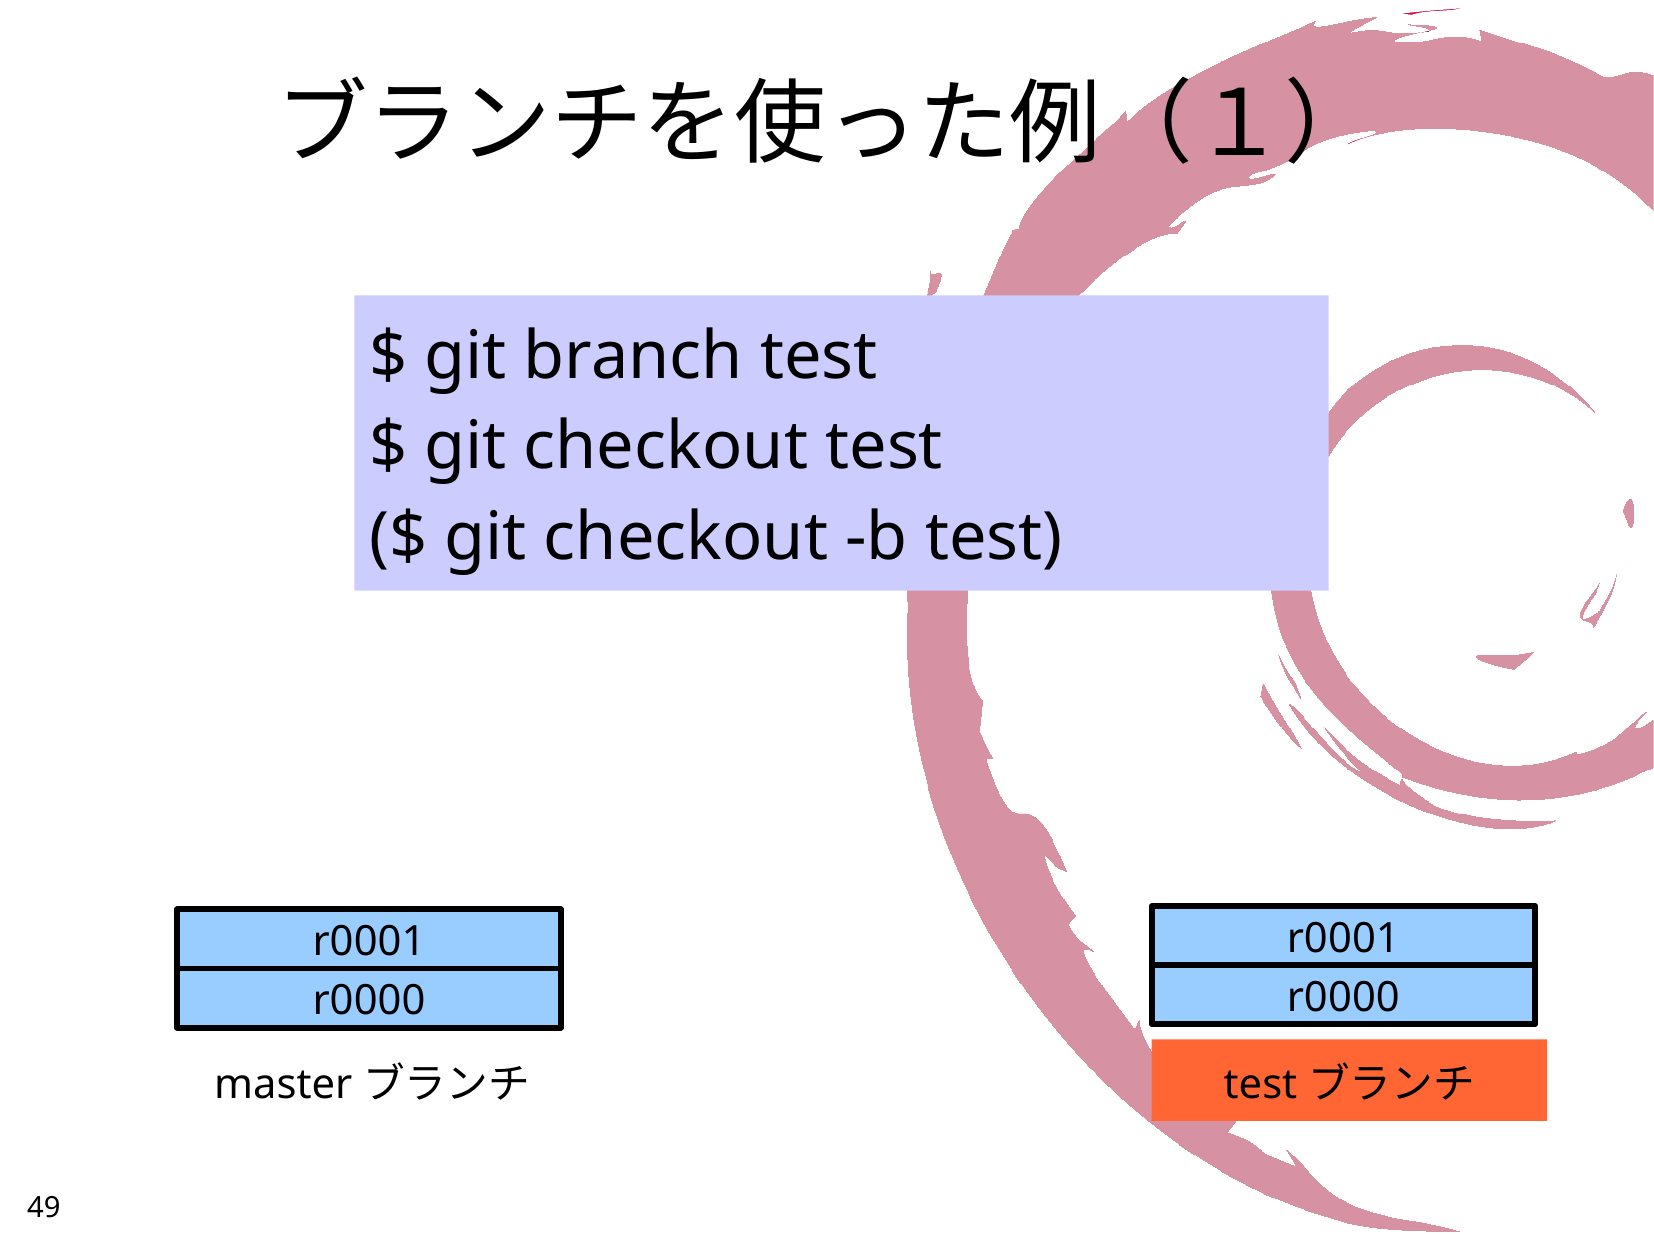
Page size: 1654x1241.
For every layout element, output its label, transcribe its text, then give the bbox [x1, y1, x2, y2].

text_box master ブランチ [194, 1039, 550, 1168]
text_box r0001 [1151, 906, 1536, 965]
text_box r0001 [177, 909, 562, 968]
text_box r0000 [1151, 965, 1536, 1025]
text_box test ブランチ [1151, 1039, 1548, 1114]
text_box $ git branch test $ git checkout test ($ git checkout -b test) [354, 295, 1329, 591]
picture [886, 0, 1654, 1241]
text_box r0000 [177, 968, 562, 1028]
title ブランチを使った例（１） [82, 49, 1571, 257]
